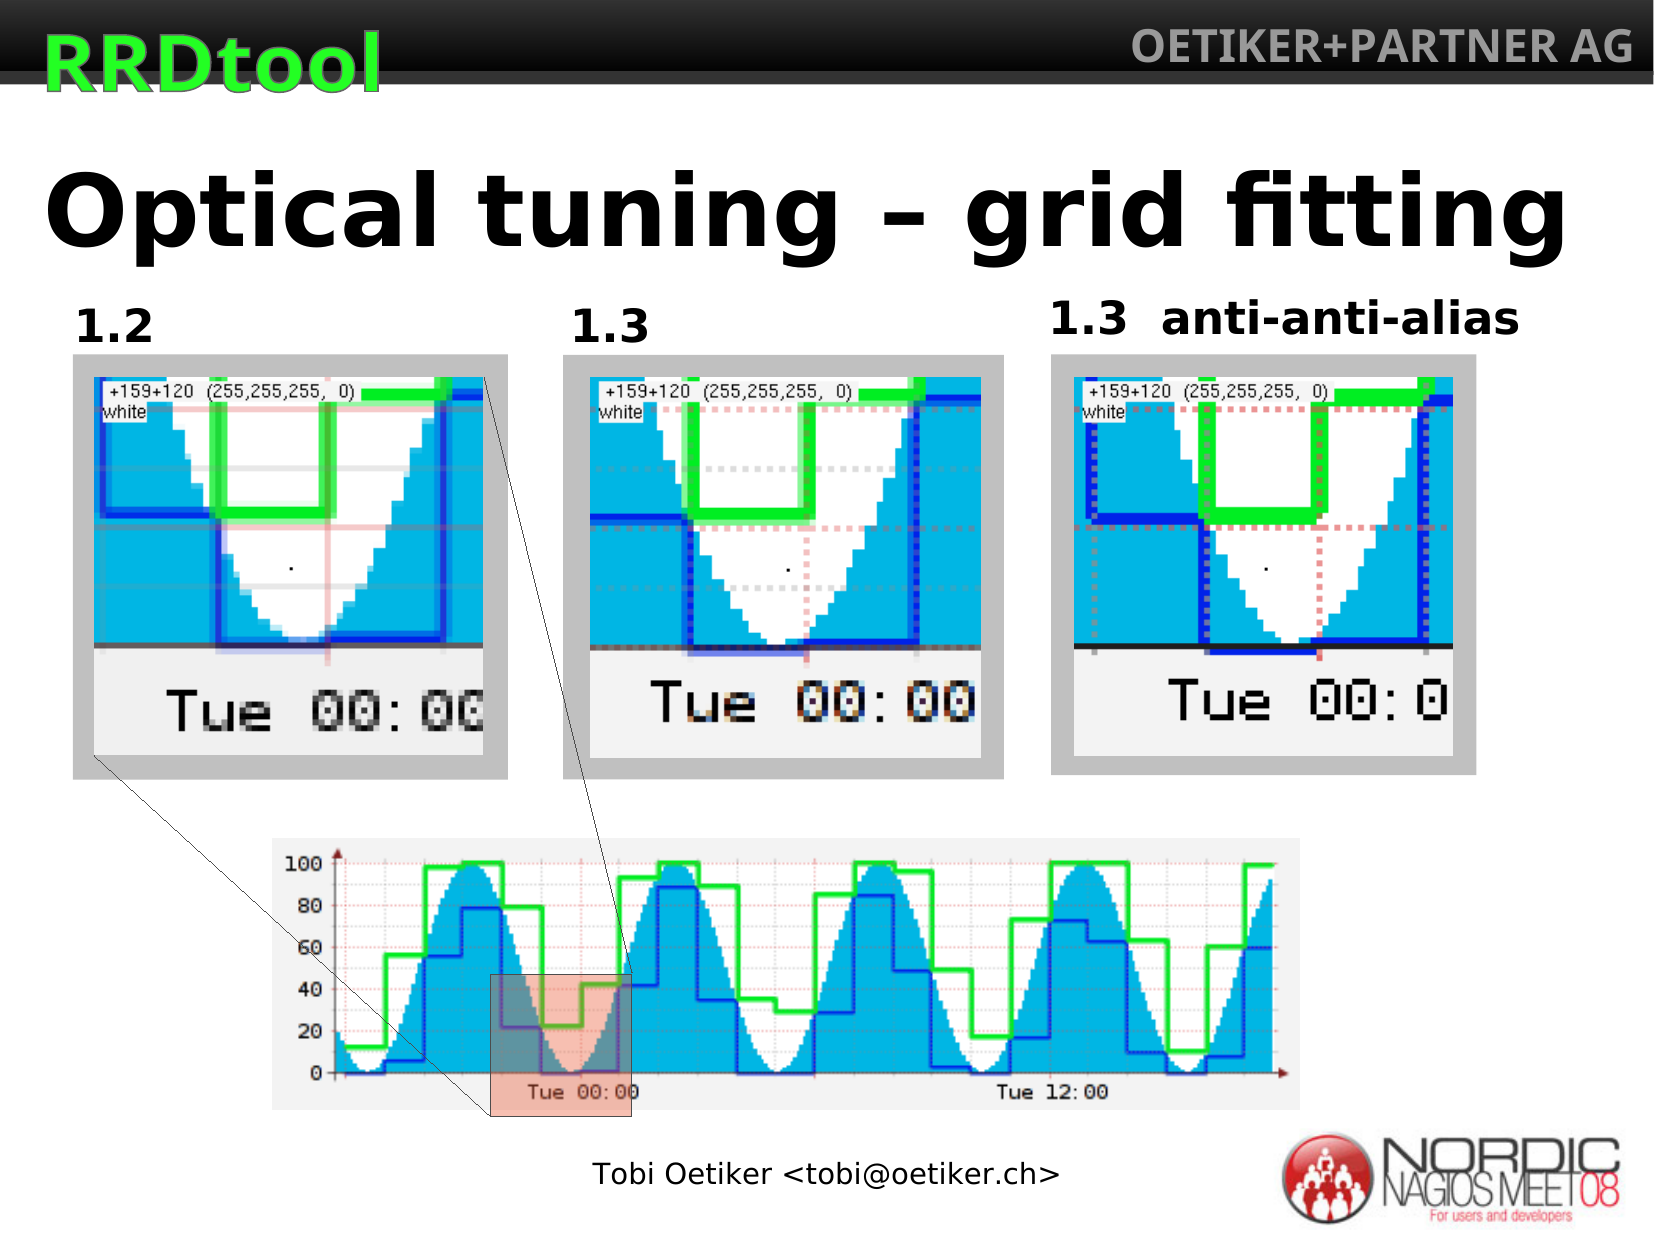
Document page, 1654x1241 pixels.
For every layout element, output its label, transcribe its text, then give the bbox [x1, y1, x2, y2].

picture [272, 838, 1300, 1110]
text_box 1.3 anti-anti-alias [1033, 284, 1538, 355]
text_box [72, 354, 508, 780]
picture [590, 377, 981, 758]
text_box 1.3 [555, 292, 666, 361]
picture [1074, 377, 1453, 756]
title Optical tuning – grid fitting [43, 137, 1582, 287]
text_box 1.2 [59, 292, 170, 361]
text_box [490, 974, 632, 1117]
text_box [563, 354, 1004, 780]
picture [1262, 1116, 1654, 1241]
text_box [1051, 355, 1477, 776]
picture [94, 377, 483, 755]
